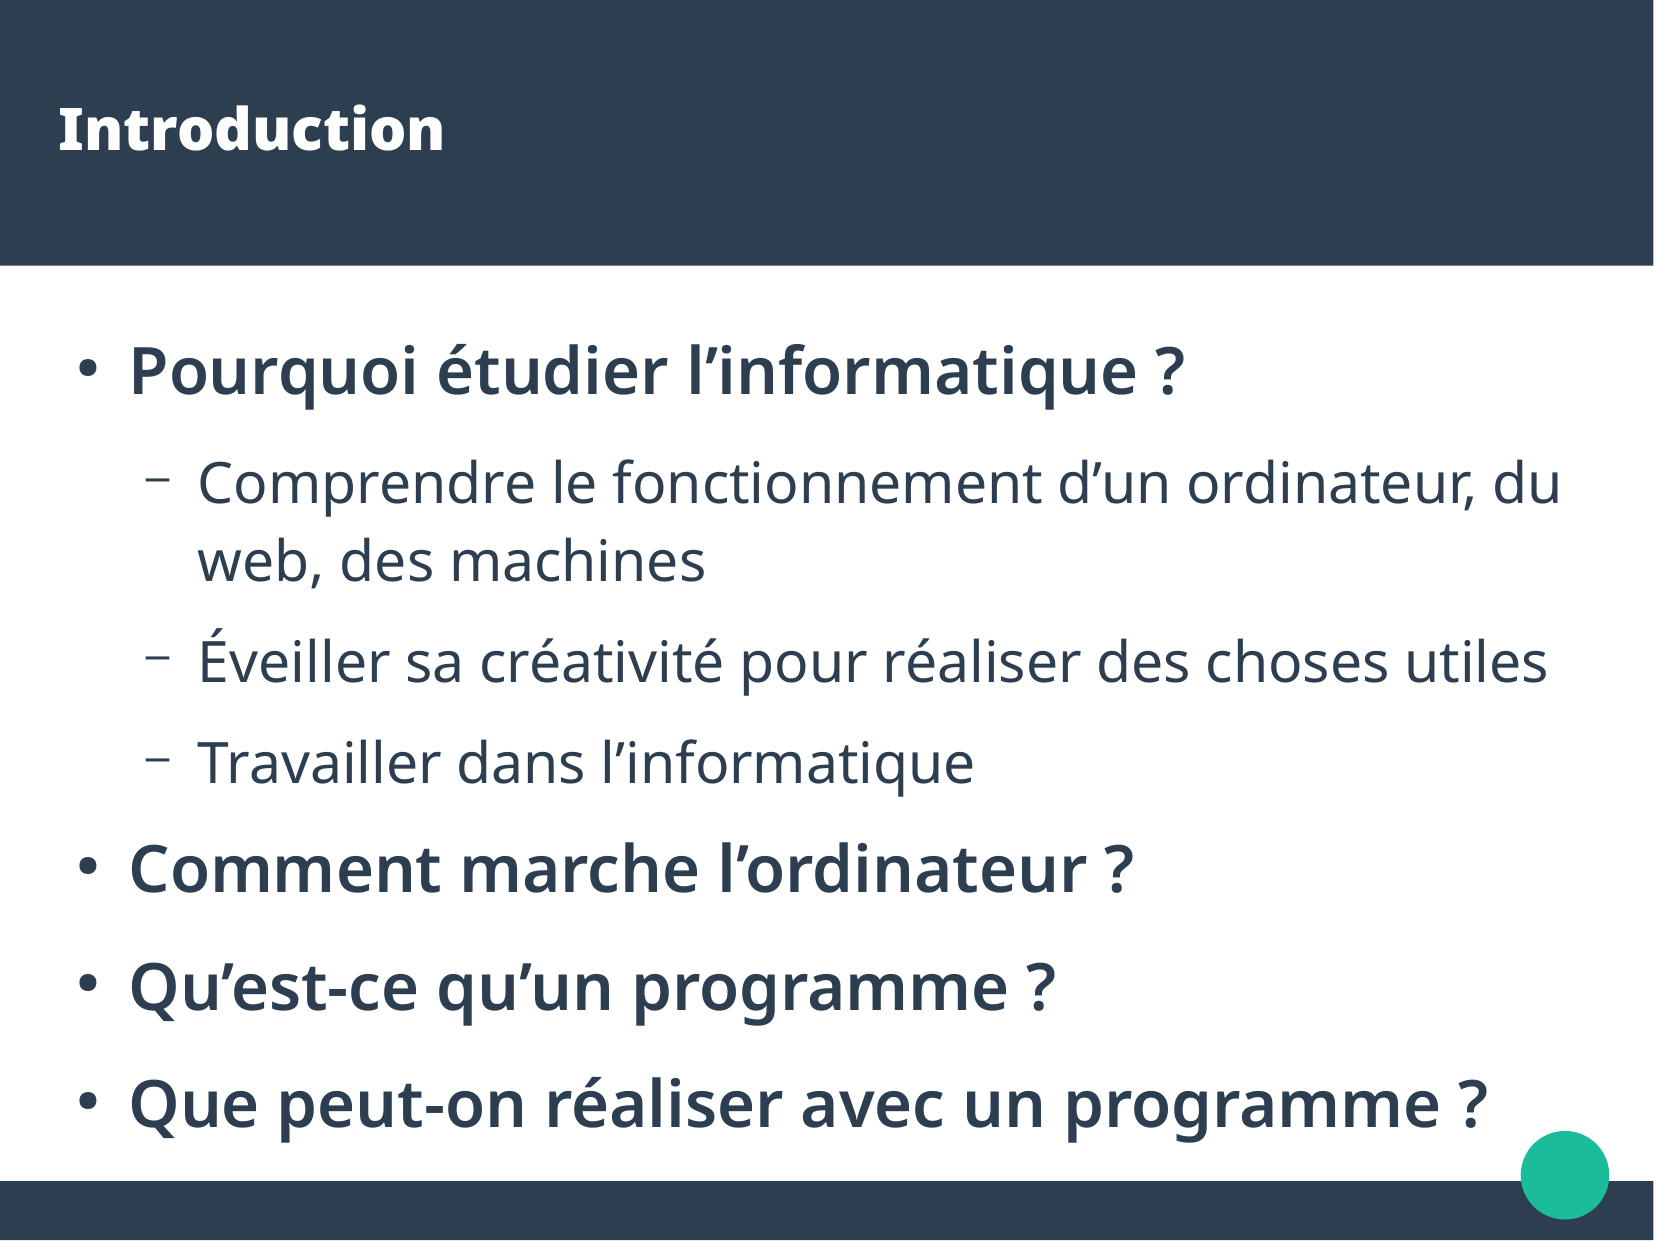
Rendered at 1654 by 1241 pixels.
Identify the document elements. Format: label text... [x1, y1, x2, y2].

list Pourquoi étudier l’informatique ? Comprendre le fonctionnement d’un ordinateur, du web, des machines Éveiller sa créativité pour réaliser des choses utiles Travailler dans l’informatique Comment marche l’ordinateur ? Qu’est-ce qu’un programme ? Que peut-on réaliser avec un programme ? [59, 324, 1595, 1152]
title Introduction [59, 49, 1595, 207]
